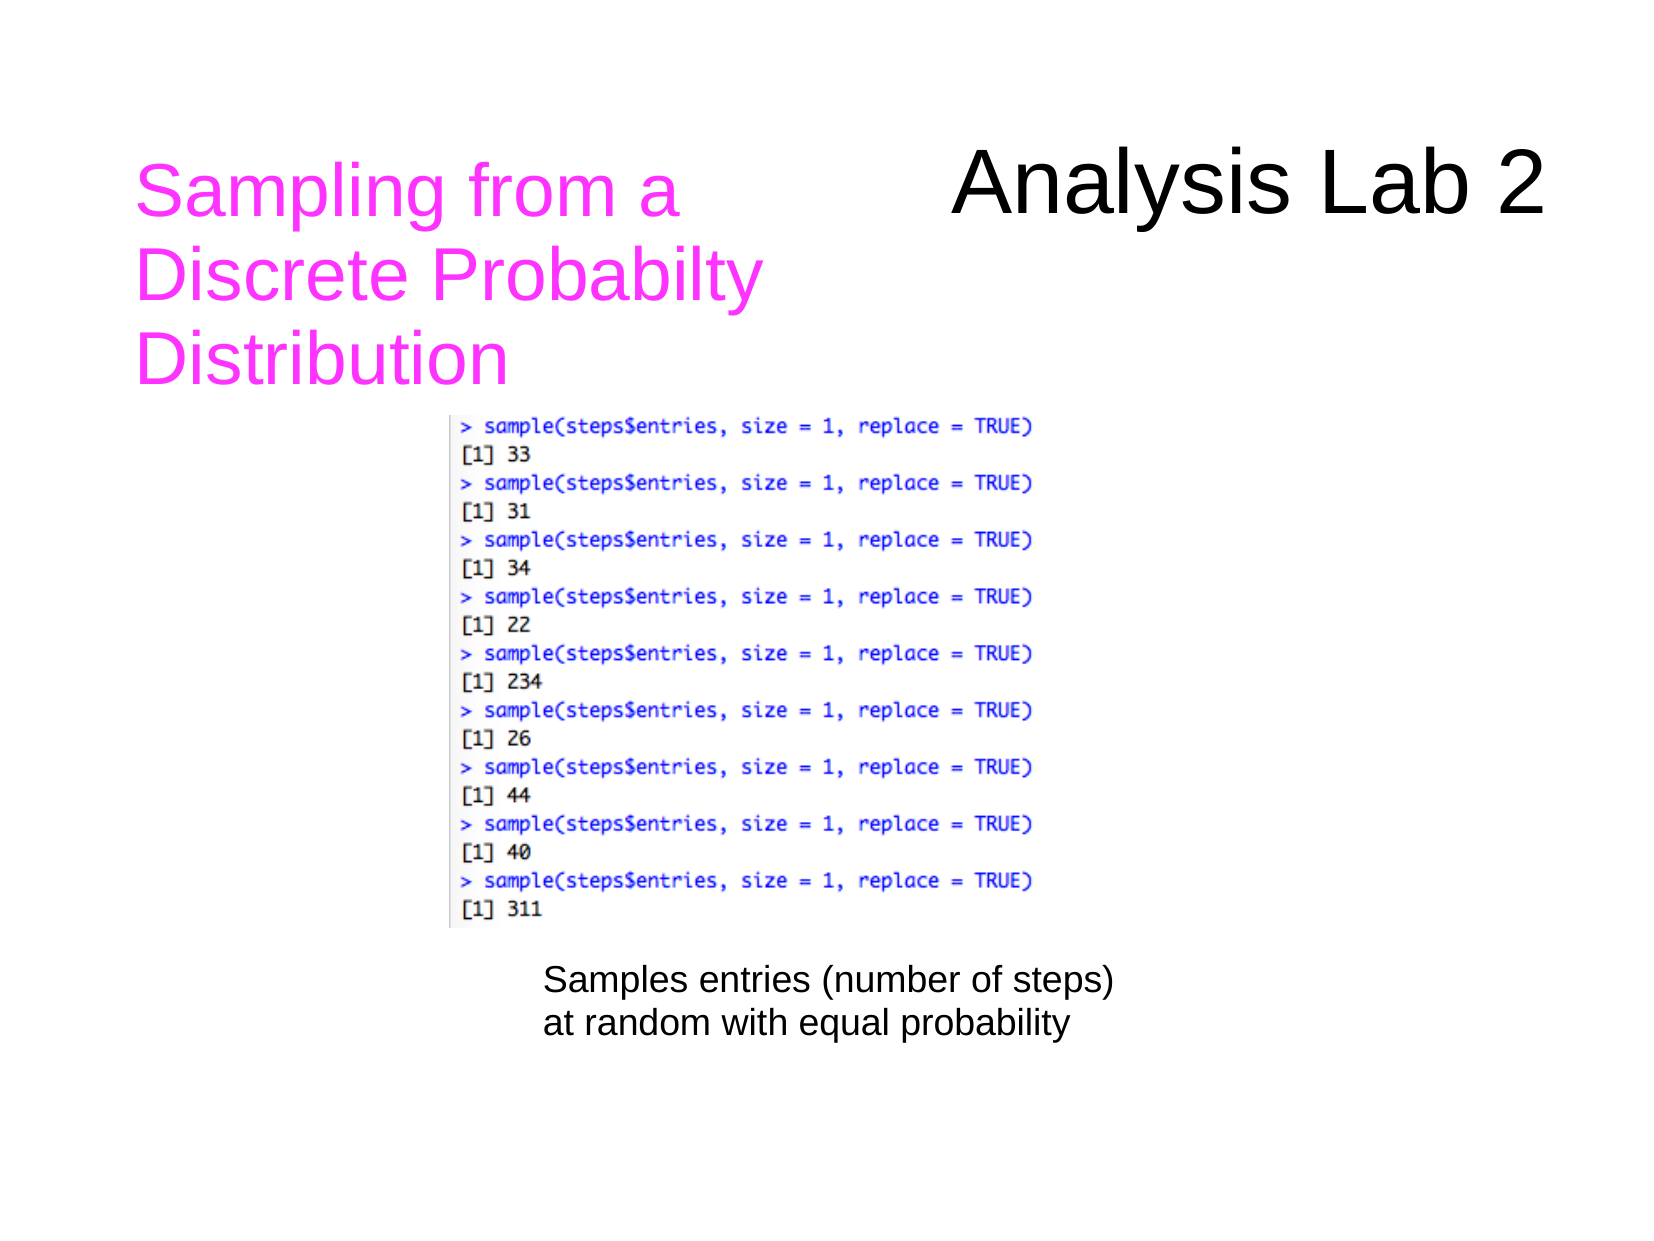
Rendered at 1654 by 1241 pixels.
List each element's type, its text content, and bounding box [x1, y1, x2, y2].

text_box Sampling from a Discrete Probabilty Distribution [120, 140, 1006, 450]
text_box Samples entries (number of steps) at random with equal probability [528, 951, 1142, 1051]
picture [449, 415, 1158, 928]
title Analysis Lab 2 [60, 77, 1549, 286]
